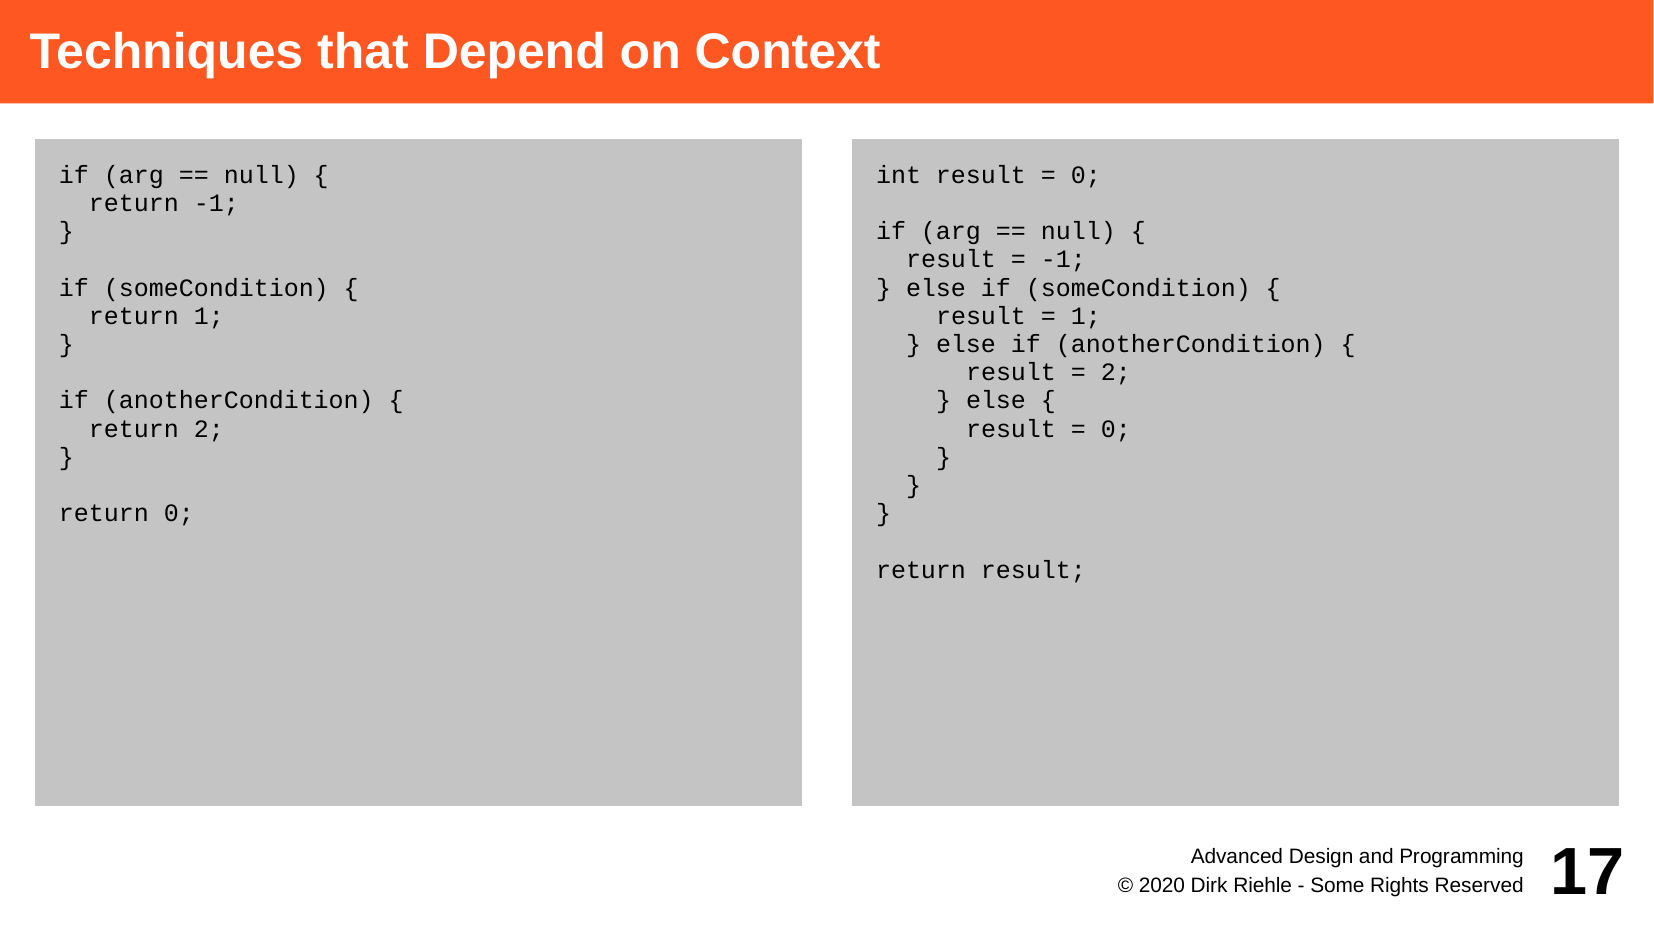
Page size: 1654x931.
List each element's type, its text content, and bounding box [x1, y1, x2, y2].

title Techniques that Depend on Context [0, 0, 1654, 104]
list if (arg == null) { return -1; } if (someCondition) { return 1; } if (anotherCondition) { return 2; } return 0; [29, 132, 808, 813]
list int result = 0; if (arg == null) { result = -1; } else if (someCondition) { result = 1; } else if (anotherCondition) { result = 2; } else { result = 0; } } } return result; [846, 132, 1625, 813]
